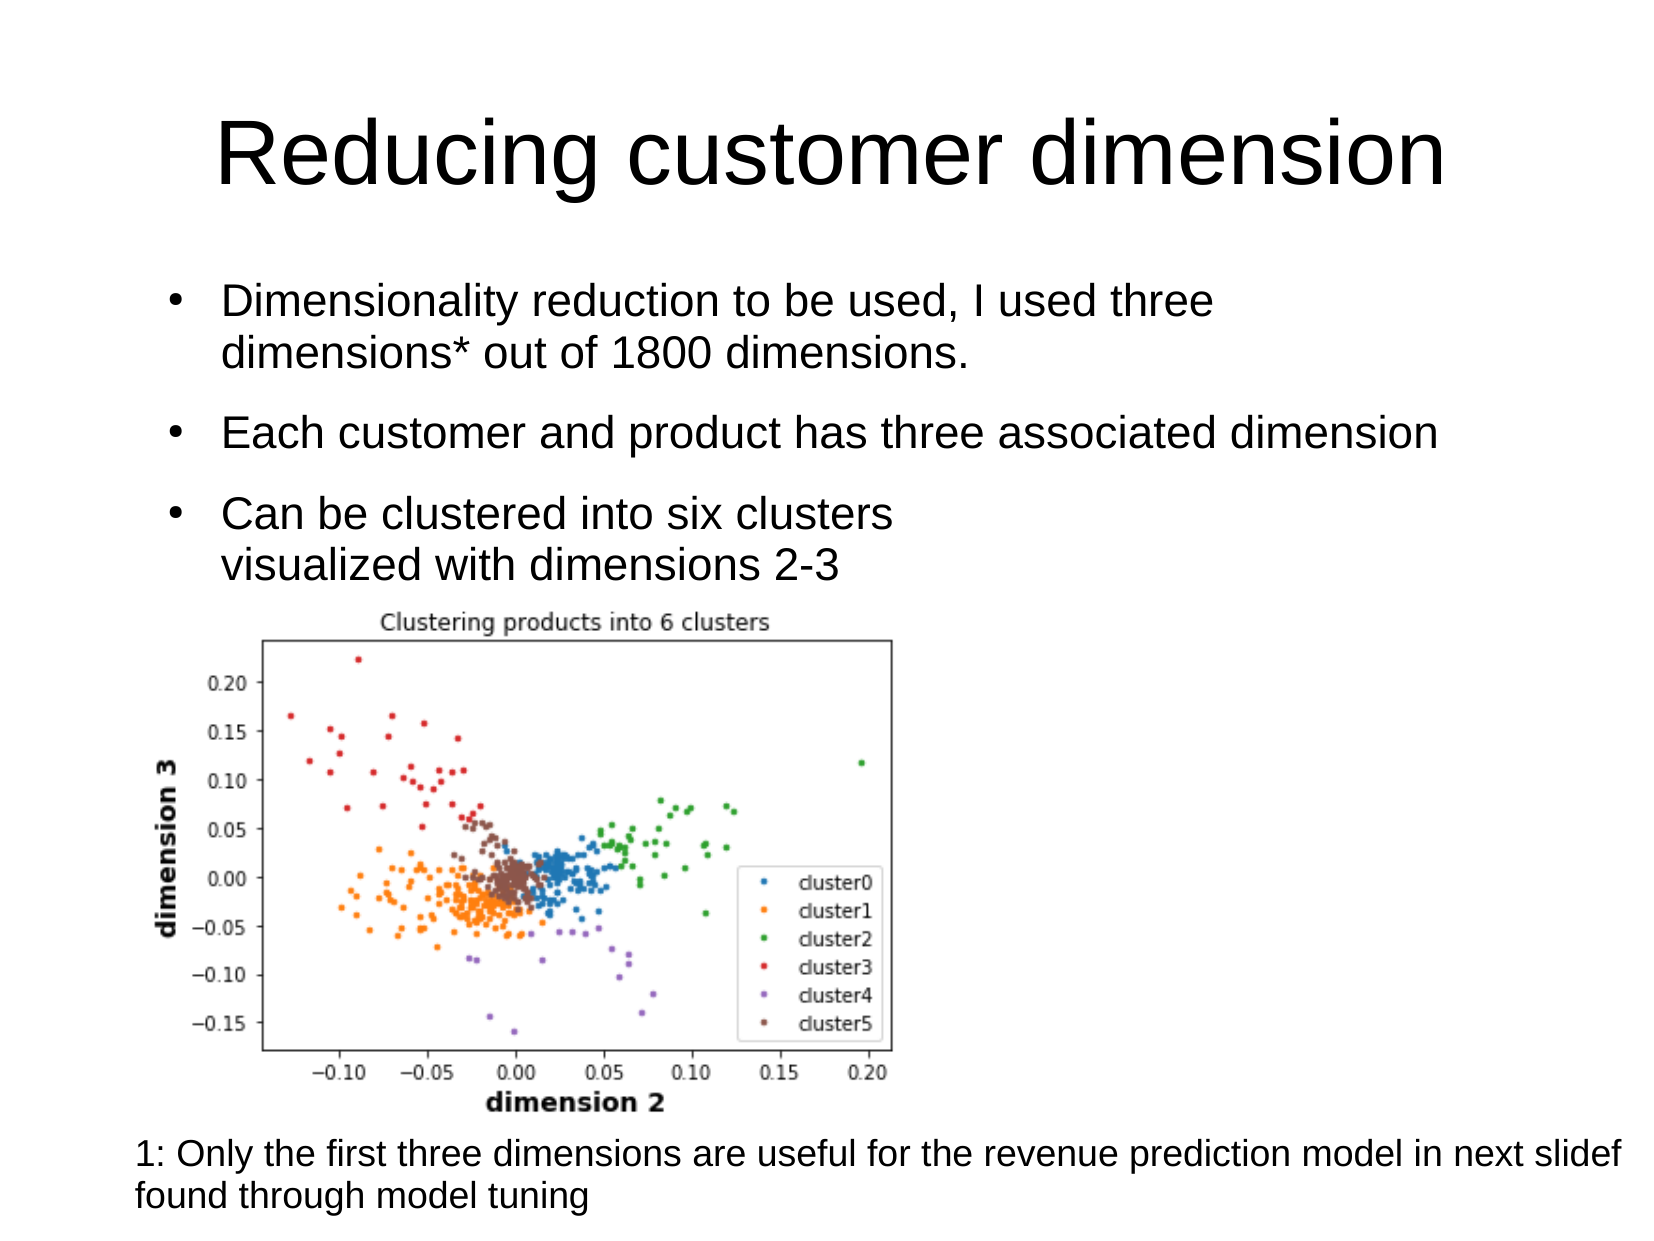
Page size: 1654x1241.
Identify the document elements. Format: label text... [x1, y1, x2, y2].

text_box 1: Only the first three dimensions are useful for the revenue prediction model in next slidef found through model tuning [120, 1125, 1654, 1224]
title Reducing customer dimension [82, 49, 1571, 257]
list Dimensionality reduction to be used, I used three dimensions* out of 1800 dimensions. Each customer and product has three associated dimension Can be clustered into six clusters visualized with dimensions 2-3 [150, 275, 1471, 1096]
picture [144, 599, 910, 1129]
